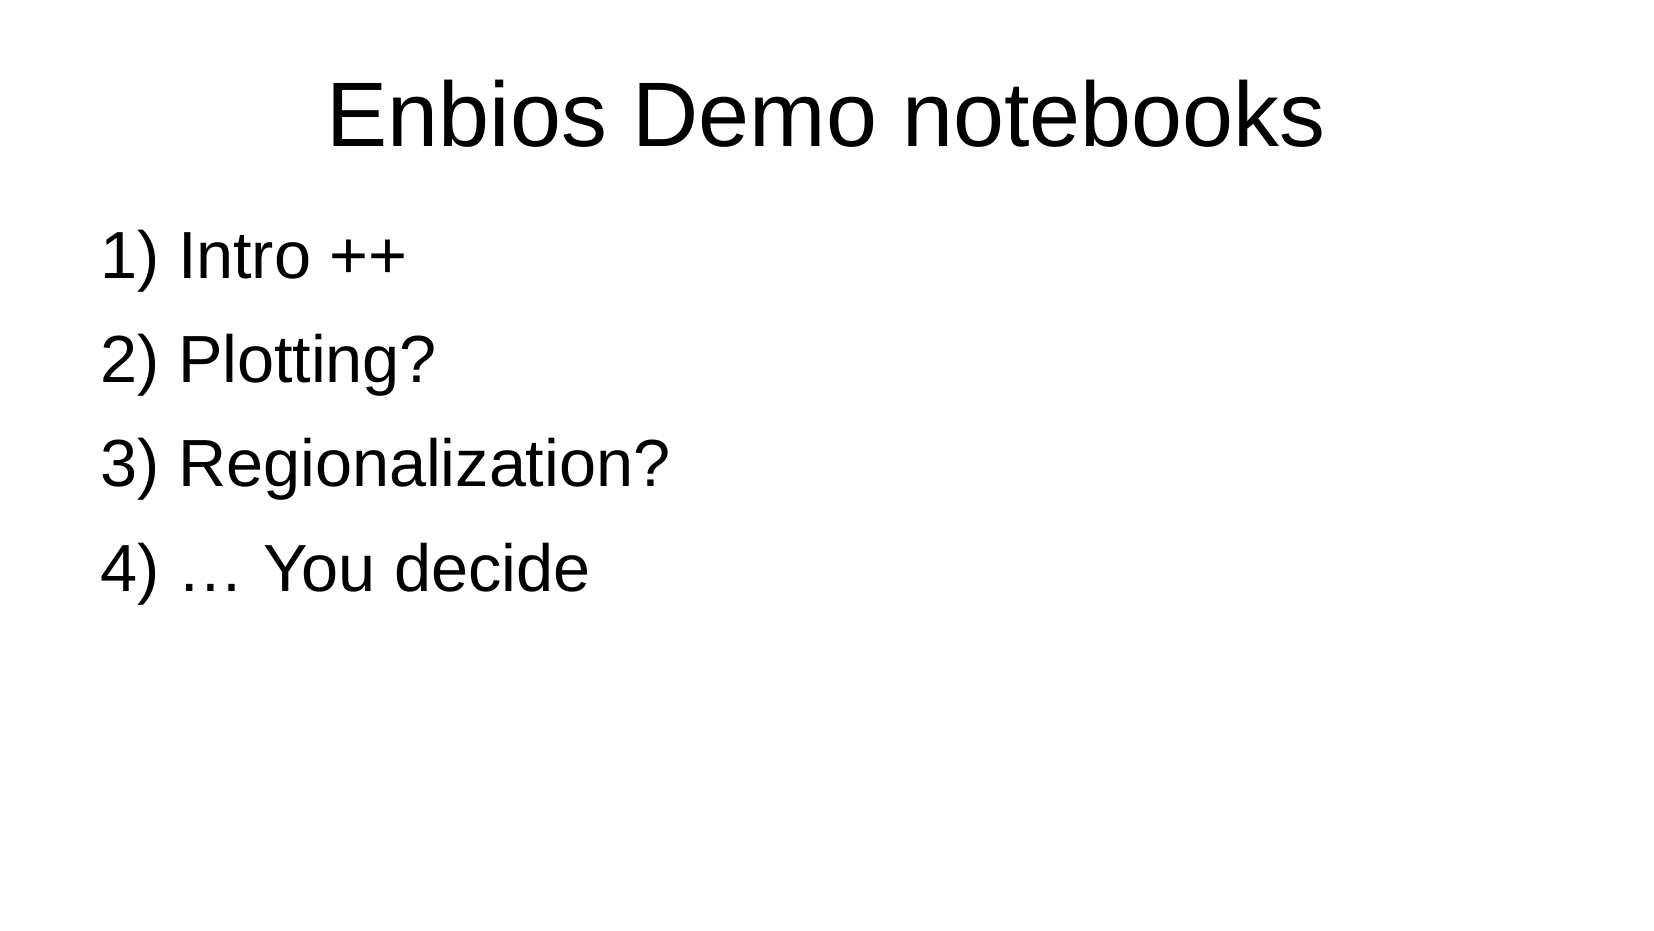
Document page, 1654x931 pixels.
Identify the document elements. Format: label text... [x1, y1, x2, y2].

list Intro ++ Plotting? Regionalization? … You decide [82, 217, 1571, 758]
title Enbios Demo notebooks [82, 37, 1571, 193]
